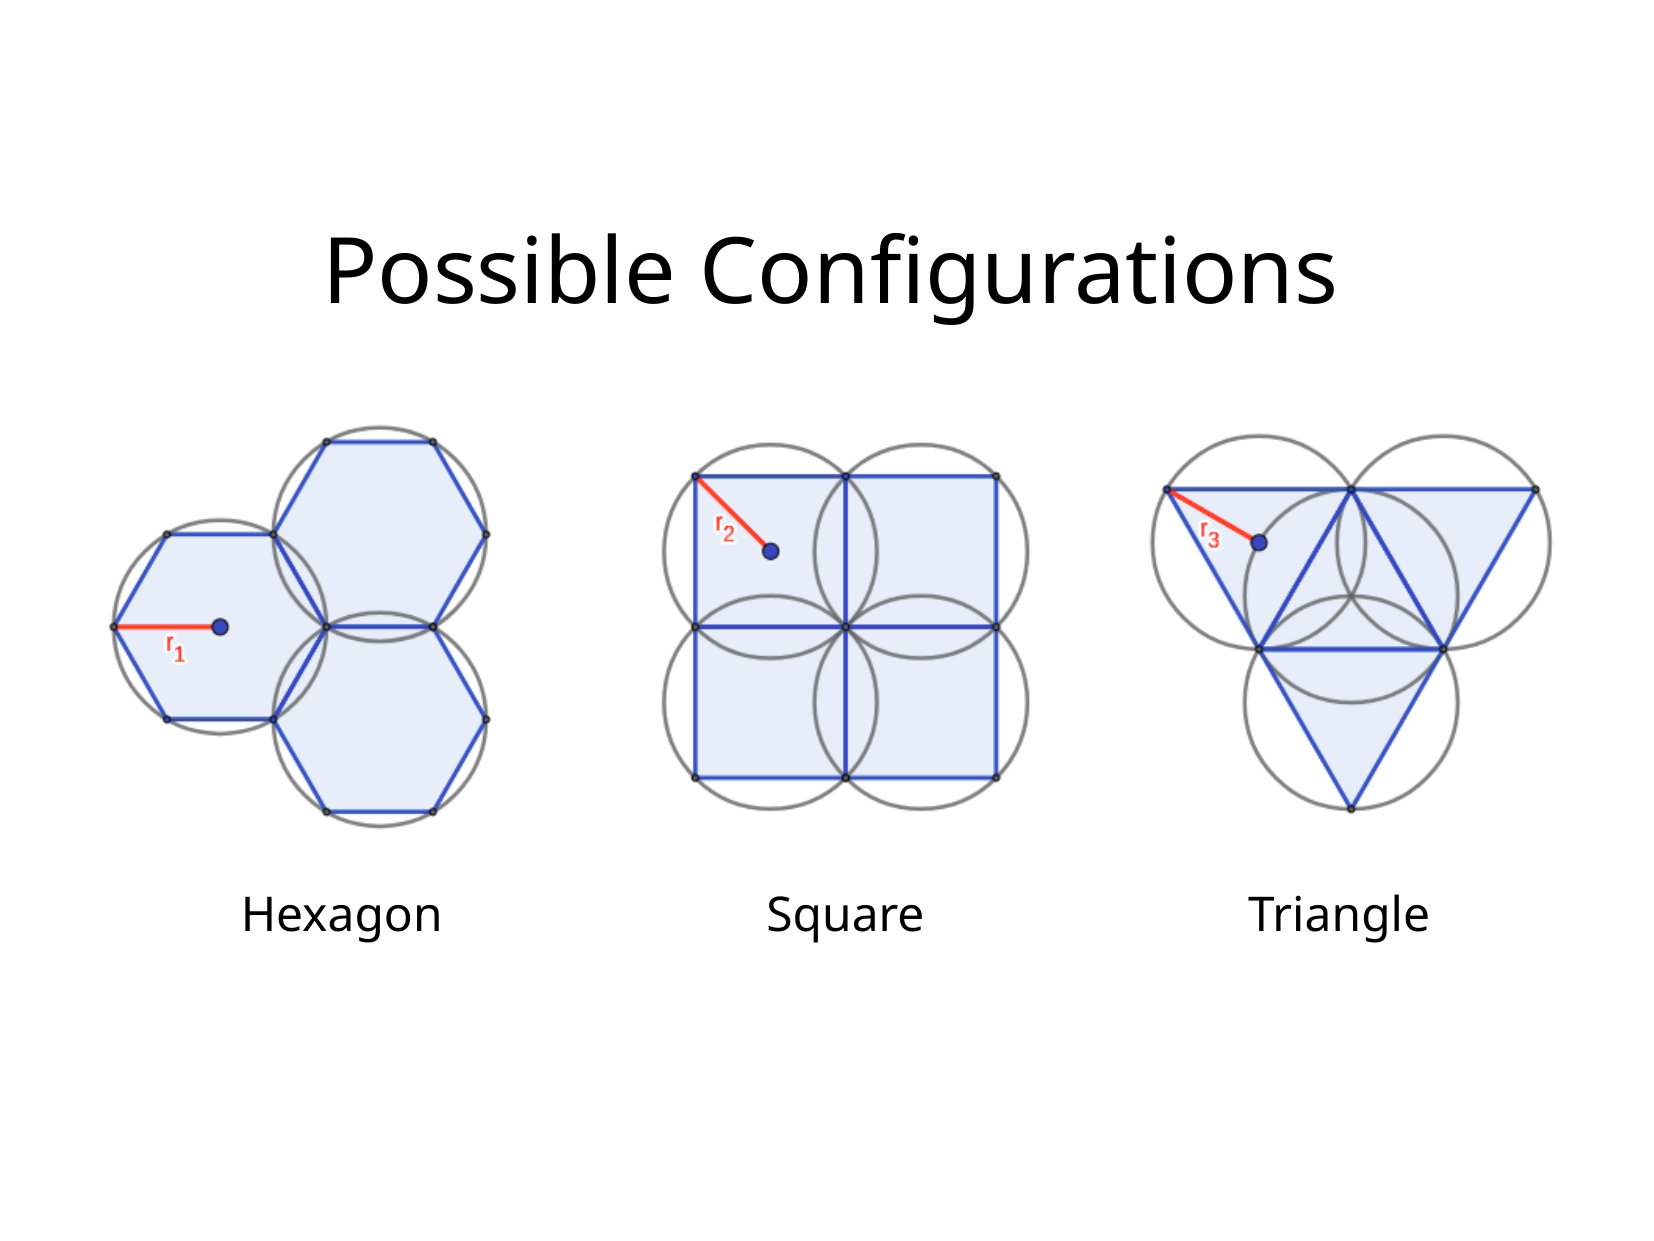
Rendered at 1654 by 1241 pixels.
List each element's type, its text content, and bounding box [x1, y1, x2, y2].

title Possible Configurations [86, 165, 1576, 373]
picture [105, 419, 505, 833]
list Hexagon Square Triangle [120, 880, 1609, 991]
picture [1125, 429, 1566, 826]
picture [645, 429, 1042, 819]
